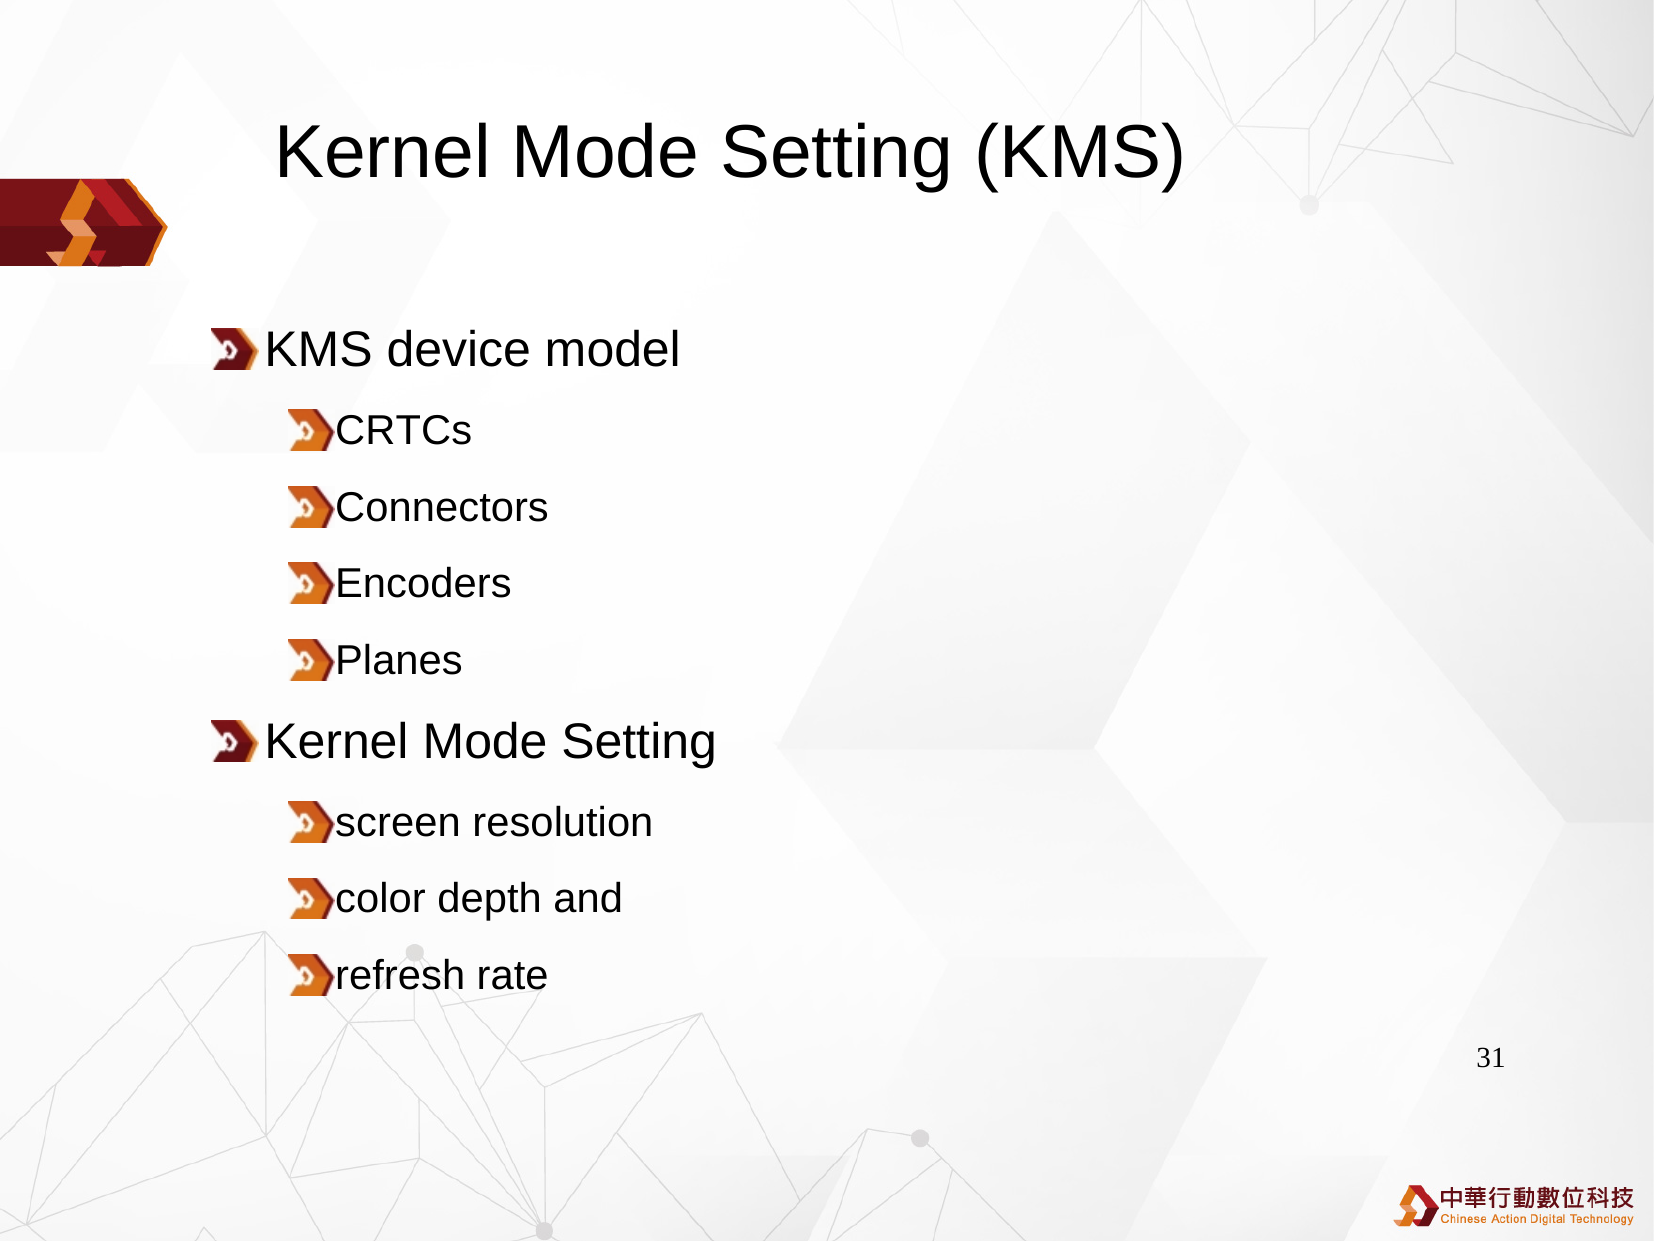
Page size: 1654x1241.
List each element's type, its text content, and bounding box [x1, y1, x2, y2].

list KMS device model CRTCs Connectors Encoders Planes Kernel Mode Setting screen resolution color depth and refresh rate [193, 321, 1394, 1022]
title Kernel Mode Setting (KMS) [274, 92, 1456, 211]
picture [0, 0, 1654, 1241]
